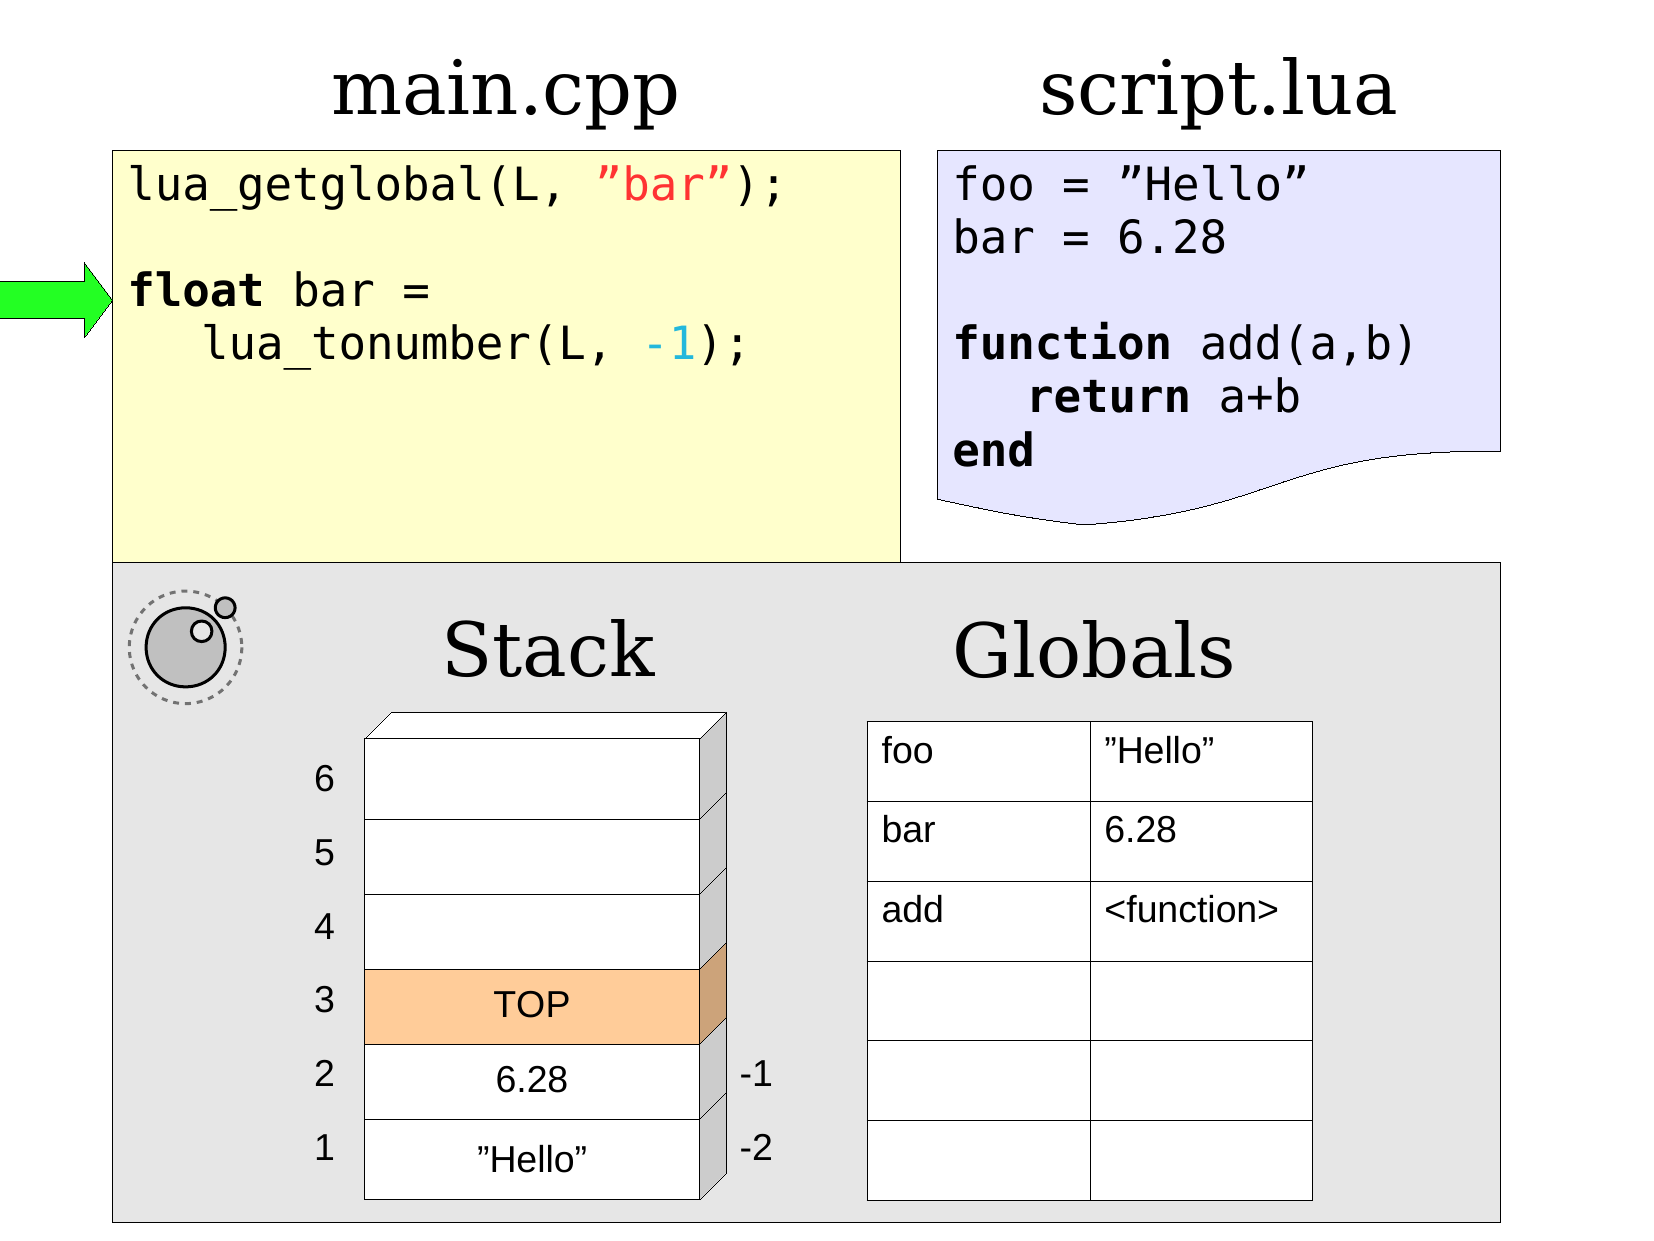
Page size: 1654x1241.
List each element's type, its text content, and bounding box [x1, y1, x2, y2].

table_cell 5 [300, 825, 364, 897]
table_header foo [868, 722, 1090, 801]
table_cell add [868, 882, 1090, 961]
table_cell [868, 1121, 1090, 1200]
text_box script.lua [937, 37, 1501, 140]
text_box lua_getglobal(L, ”bar”); float bar = lua_tonumber(L, -1); [112, 150, 901, 563]
table_cell [727, 825, 787, 897]
table_cell -1 [727, 1046, 787, 1118]
table_cell 3 [300, 972, 364, 1045]
text_box [112, 562, 1501, 1223]
table_cell bar [868, 802, 1090, 881]
table_header 6 [300, 751, 364, 824]
table_header ”Hello” [1091, 722, 1312, 801]
table_cell [1091, 1041, 1312, 1120]
table_cell 6.28 [1091, 802, 1312, 881]
table_cell <function> [1091, 882, 1312, 961]
text_box foo = ”Hello” bar = 6.28 function add(a,b) return a+b end [937, 150, 1501, 525]
text_box 6.28 [364, 1045, 699, 1120]
table_cell [868, 962, 1090, 1040]
text_box TOP [364, 970, 699, 1045]
table_cell 4 [300, 898, 364, 971]
table_cell [1091, 962, 1312, 1040]
table_cell [868, 1041, 1090, 1120]
text_box Globals [937, 600, 1252, 713]
table_cell 1 [300, 1119, 364, 1192]
text_box [0, 262, 113, 338]
text_box Stack [426, 599, 670, 702]
text_box main.cpp [112, 37, 901, 140]
table_cell 2 [300, 1046, 364, 1118]
table_cell [1091, 1121, 1312, 1200]
table_cell [727, 898, 787, 971]
table_header [727, 751, 787, 824]
table_cell [727, 972, 787, 1045]
table_cell -2 [709, 1119, 787, 1192]
text_box ”Hello” [364, 1120, 699, 1200]
